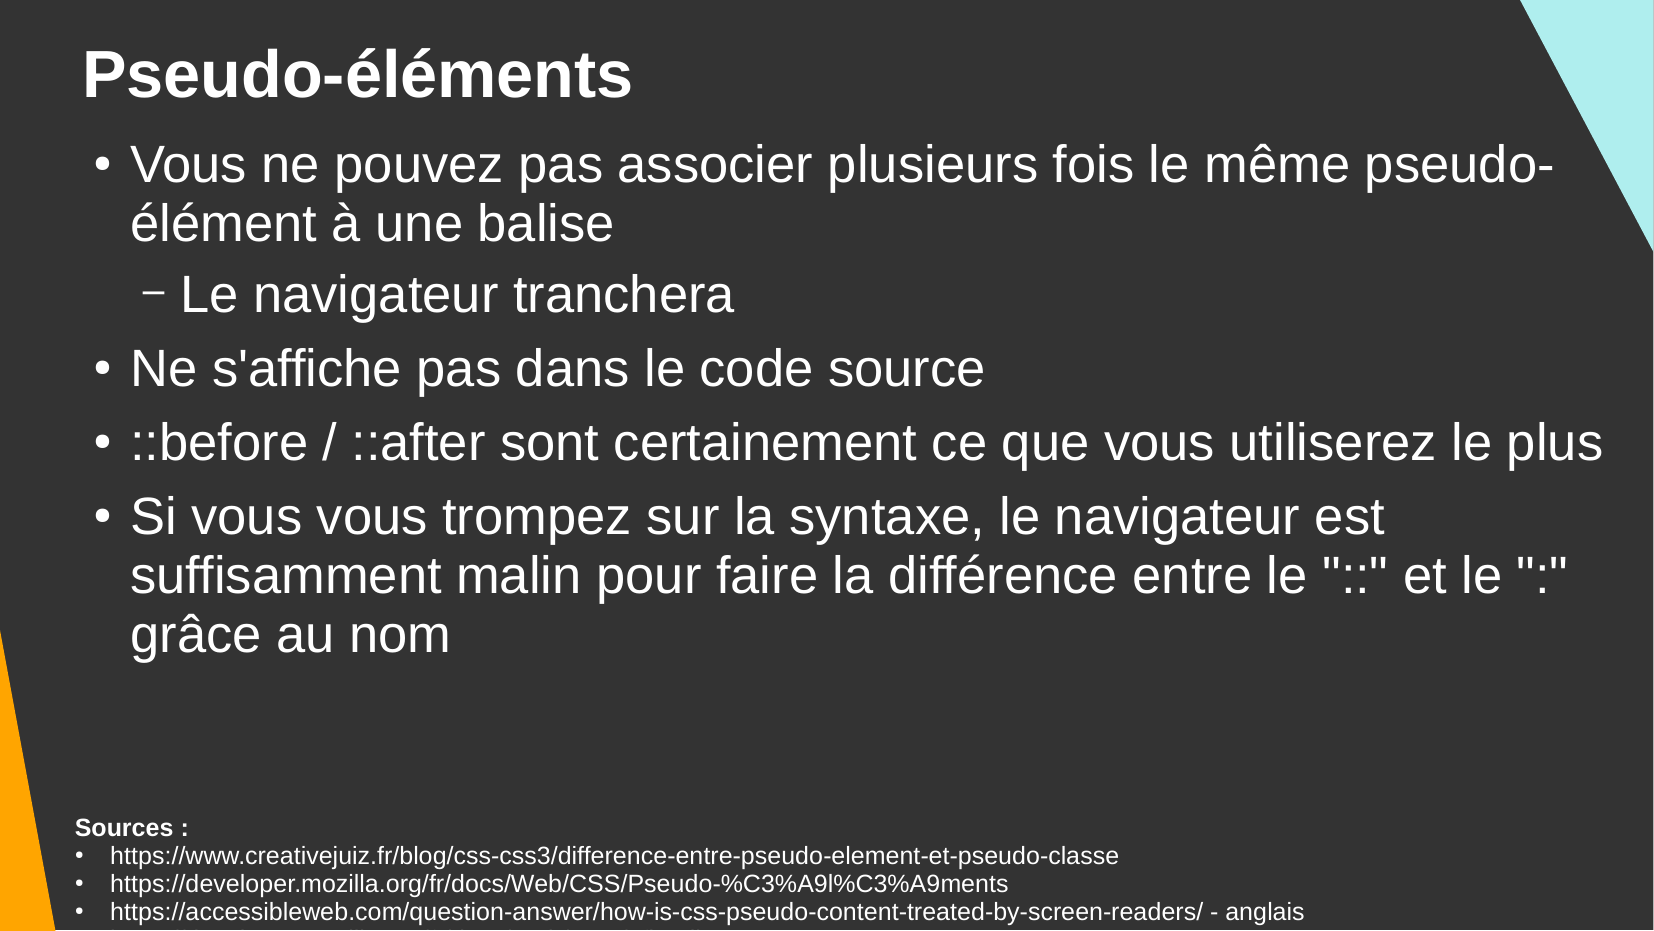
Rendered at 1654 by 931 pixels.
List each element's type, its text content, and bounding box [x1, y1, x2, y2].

text_box Sources : https://www.creativejuiz.fr/blog/css-css3/difference-entre-pseudo-element-et-pseudo-classe https://developer.mozilla.org/fr/docs/Web/CSS/Pseudo-%C3%A9l%C3%A9ments https://accessibleweb.com/question-answer/how-is-css-pseudo-content-treated-by-screen-readers/ - anglais https://developer.mozilla.org/fr/docs/Web/CSS/::first-line [60, 806, 1546, 931]
list Vous ne pouvez pas associer plusieurs fois le même pseudo-élément à une balise Le navigateur tranchera Ne s'affiche pas dans le code source ::before / ::after sont certainement ce que vous utiliserez le plus Si vous vous trompez sur la syntaxe, le navigateur est suffisamment malin pour faire la différence entre le "::" et le ":" grâce au nom [80, 135, 1605, 718]
title Pseudo-éléments [82, 37, 1571, 114]
text_box [0, 630, 56, 931]
text_box [1520, 0, 1654, 254]
